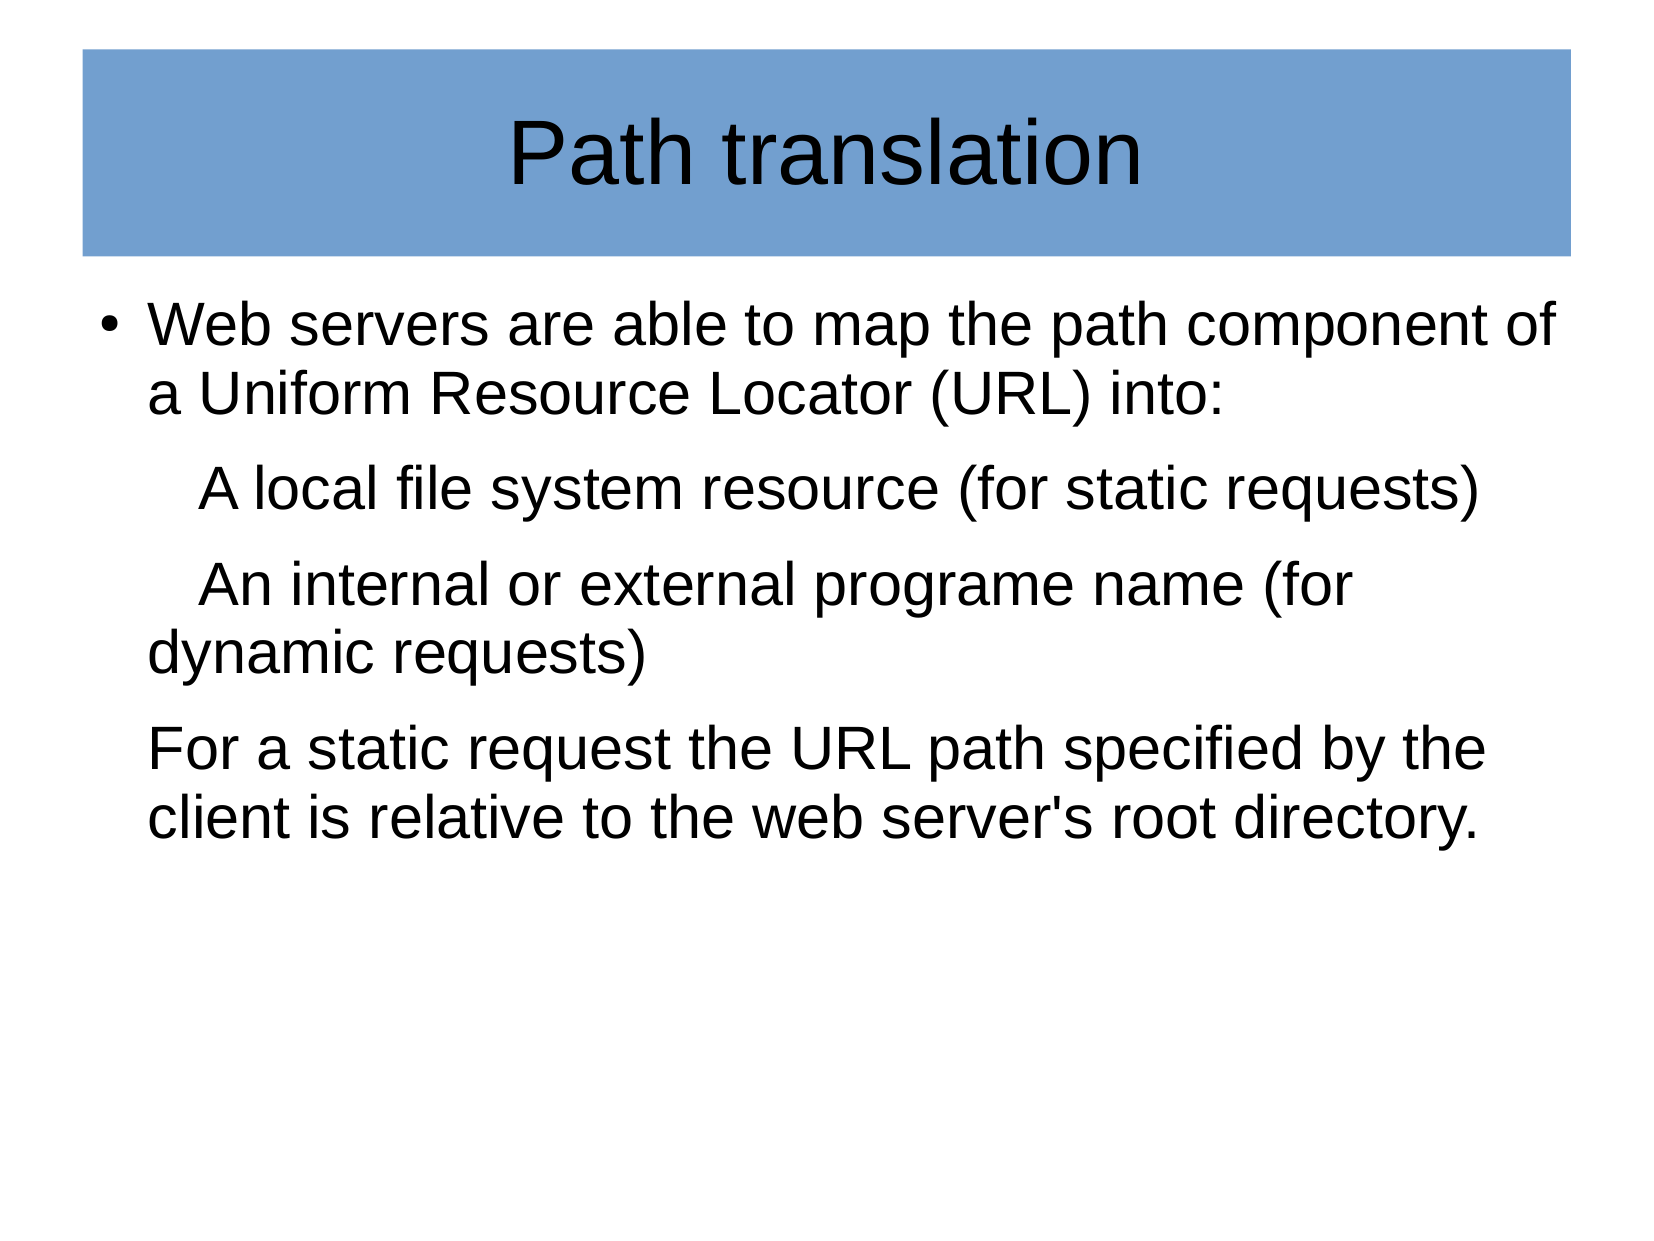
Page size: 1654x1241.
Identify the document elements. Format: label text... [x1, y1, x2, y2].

title Path translation [82, 49, 1571, 257]
list Web servers are able to map the path component of a Uniform Resource Locator (URL) into: A local file system resource (for static requests) An internal or external programe name (for dynamic requests) For a static request the URL path specified by the client is relative to the web server's root directory. [82, 290, 1571, 1010]
